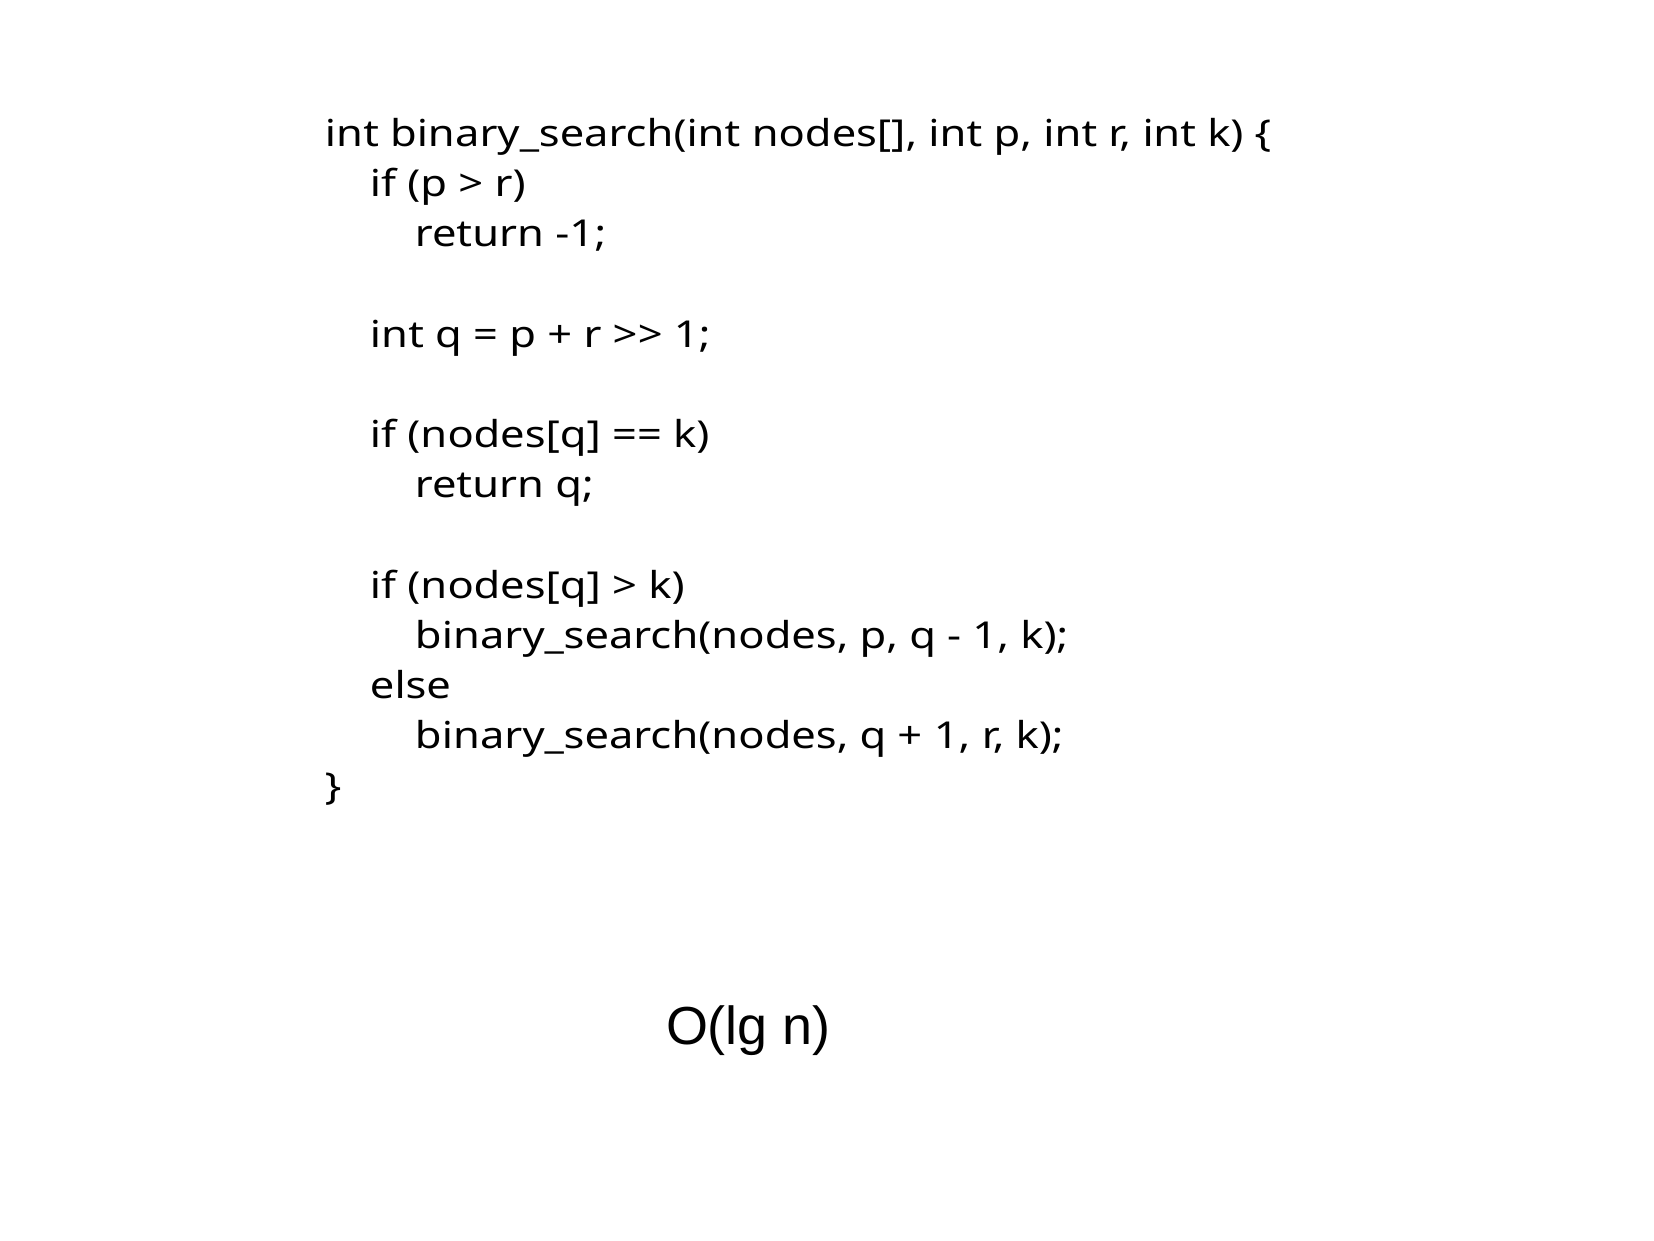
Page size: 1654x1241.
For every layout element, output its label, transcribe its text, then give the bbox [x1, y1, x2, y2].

text_box int binary_search(int nodes[], int p, int r, int k) { if (p > r) return -1; int q = p + r >> 1; if (nodes[q] == k) return q; if (nodes[q] > k) binary_search(nodes, p, q - 1, k); else binary_search(nodes, q + 1, r, k); } [310, 99, 1291, 818]
text_box O(lg n) [651, 989, 847, 1065]
